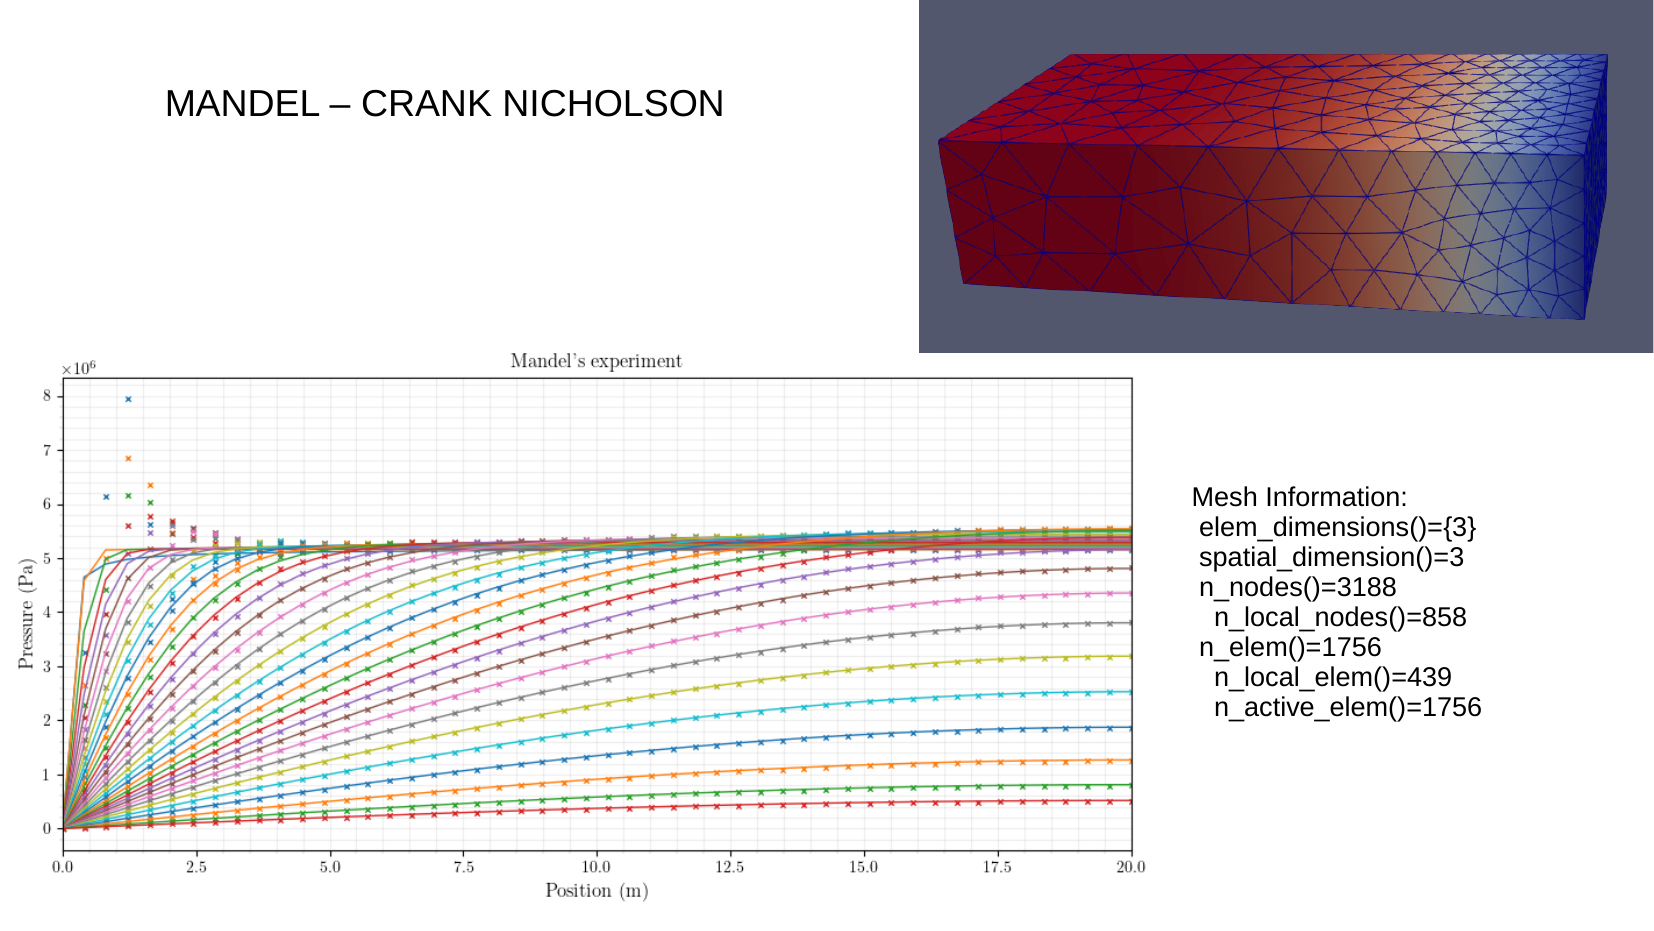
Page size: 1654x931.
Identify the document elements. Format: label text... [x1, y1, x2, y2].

text_box MANDEL – CRANK NICHOLSON [150, 75, 919, 188]
text_box Mesh Information: elem_dimensions()={3} spatial_dimension()=3 n_nodes()=3188 n_local_nodes()=858 n_elem()=1756 n_local_elem()=439 n_active_elem()=1756 [1169, 474, 1613, 826]
picture [0, 0, 1654, 919]
